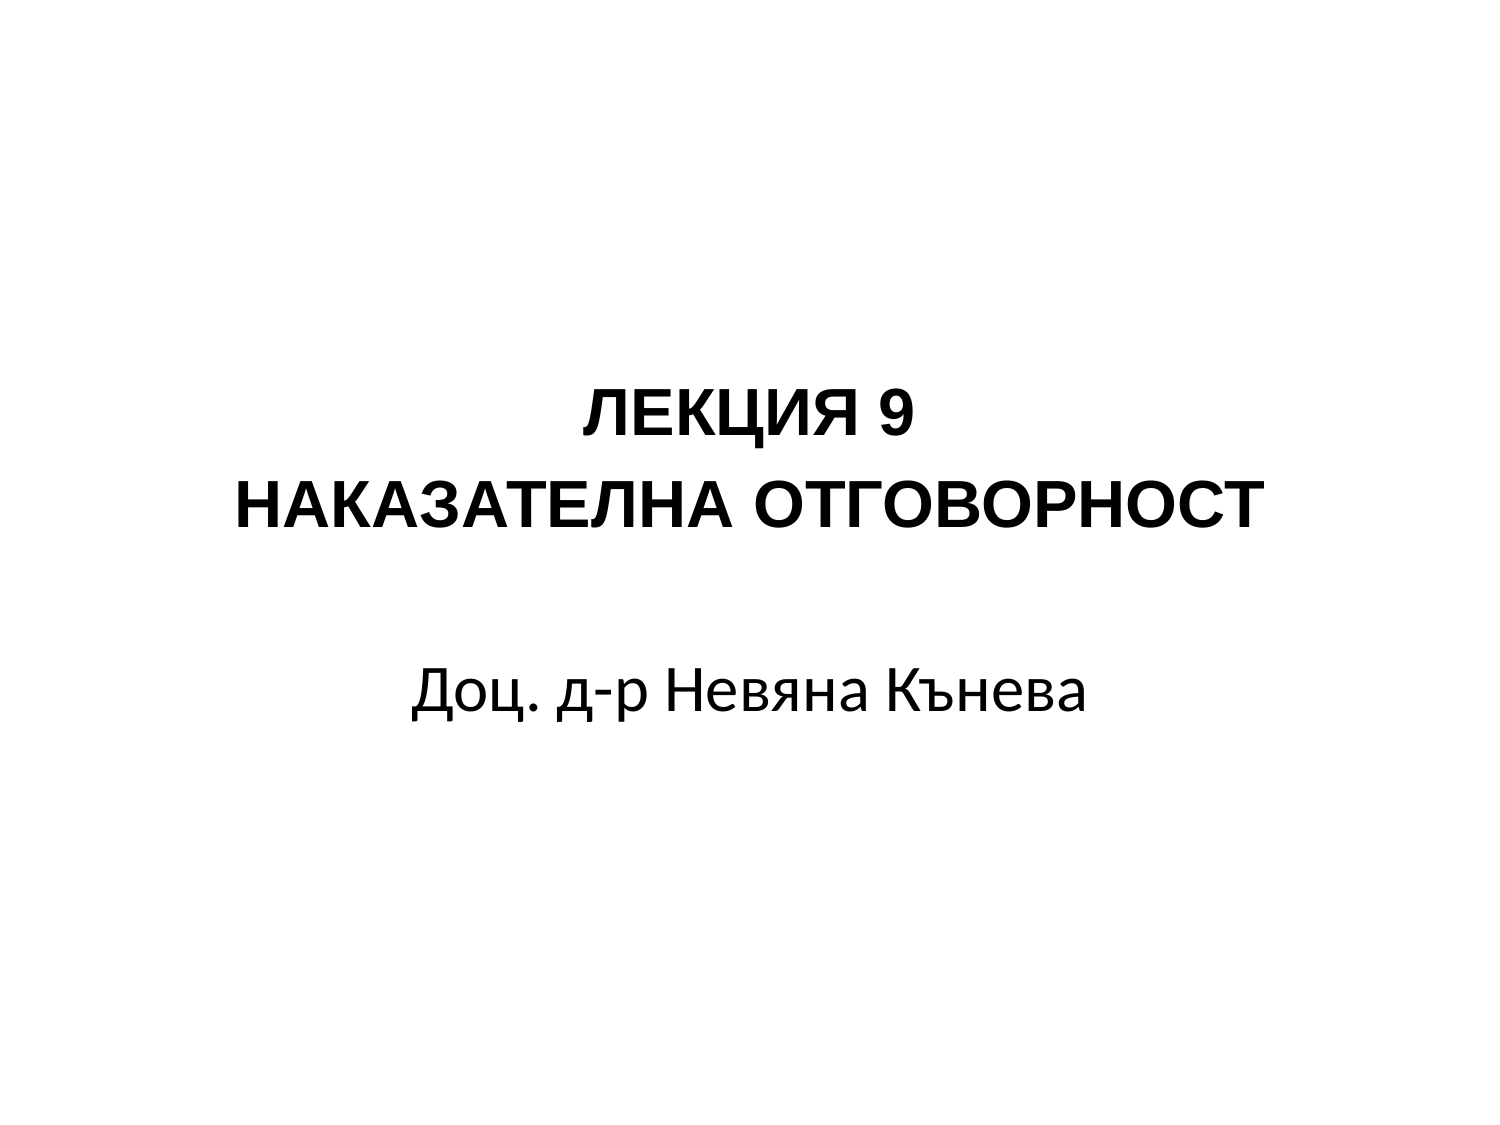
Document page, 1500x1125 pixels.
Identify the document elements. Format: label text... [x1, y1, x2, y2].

subtitle Доц. д-р Невяна Кънева [225, 637, 1276, 925]
title ЛЕКЦИЯ 9 НАКАЗАТЕЛНА ОТГОВОРНОСТ [112, 349, 1388, 591]
